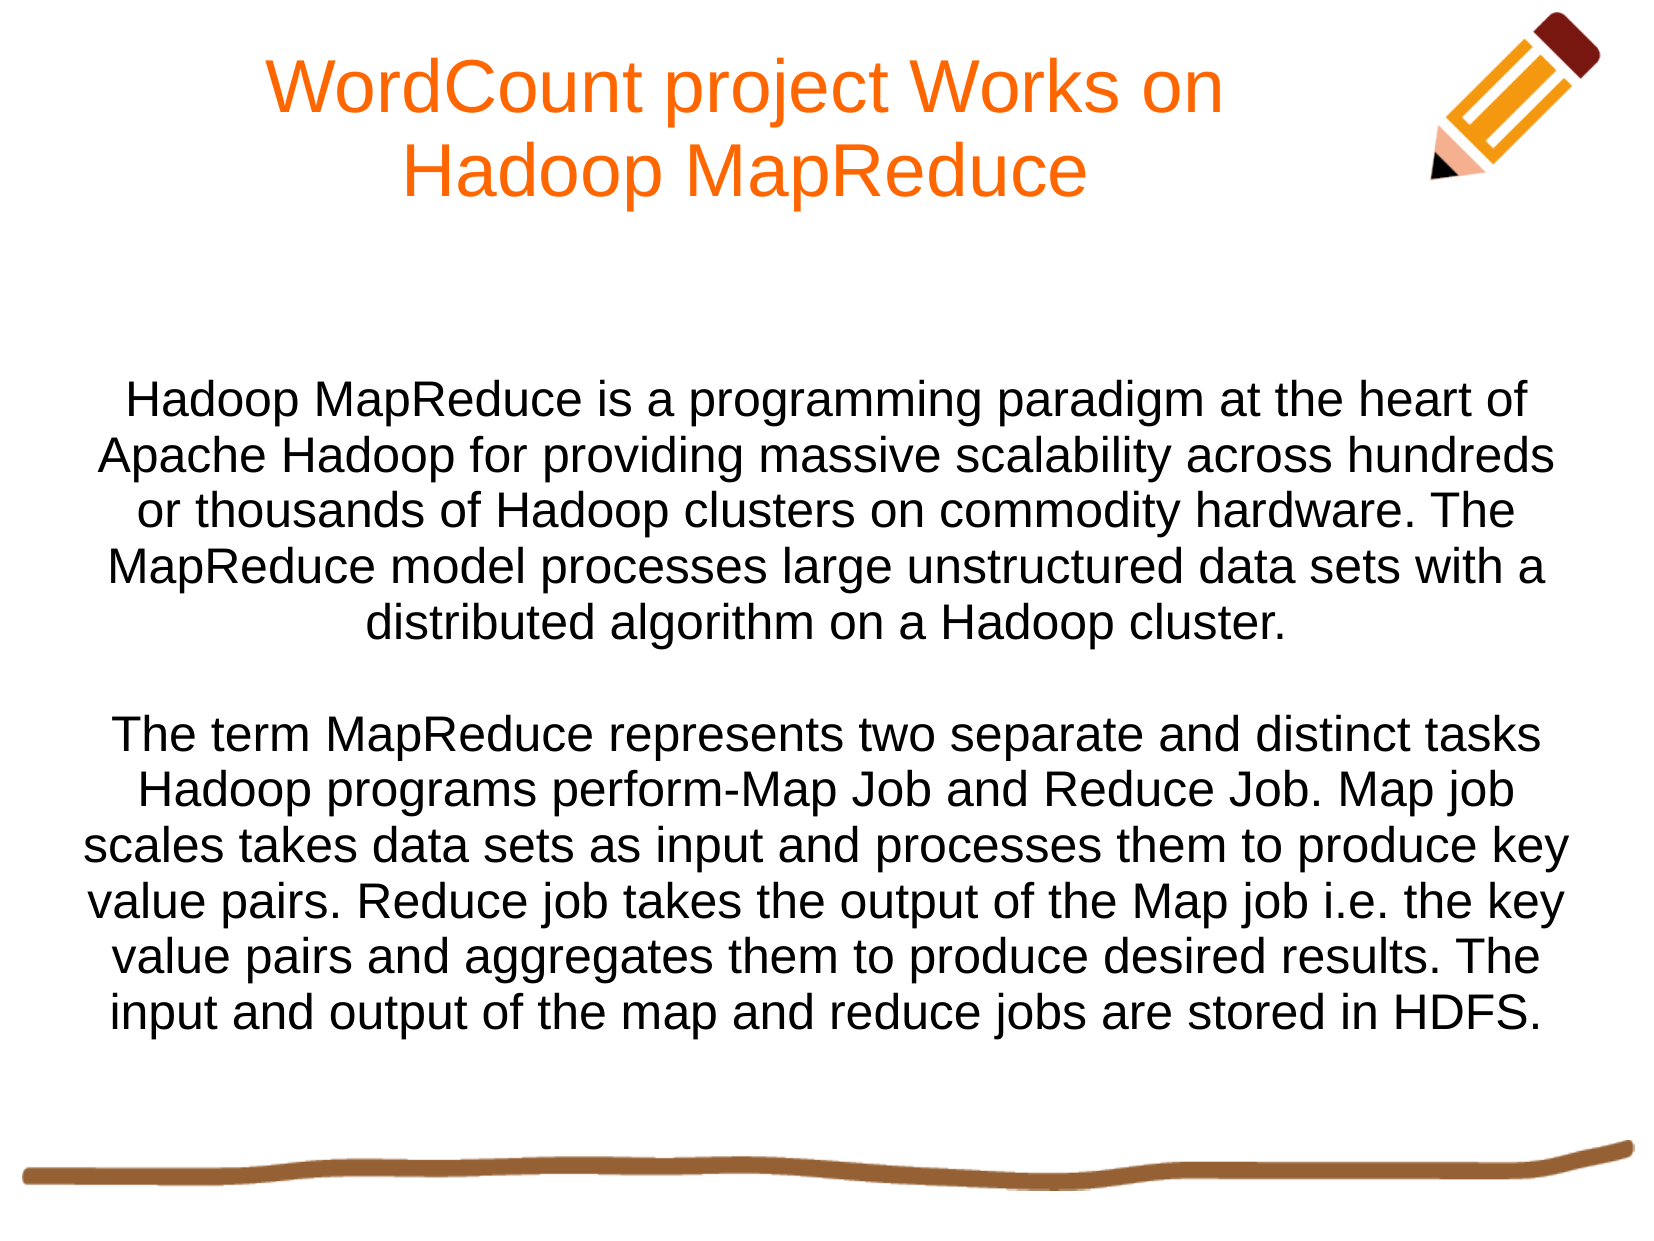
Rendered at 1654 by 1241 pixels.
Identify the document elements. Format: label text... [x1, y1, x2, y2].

picture [1430, 12, 1601, 181]
subtitle Hadoop MapReduce is a programming paradigm at the heart of Apache Hadoop for providing massive scalability across hundreds or thousands of Hadoop clusters on commodity hardware. The MapReduce model processes large unstructured data sets with a distributed algorithm on a Hadoop cluster. The term MapReduce represents two separate and distinct tasks Hadoop programs perform-Map Job and Reduce Job. Map job scales takes data sets as input and processes them to produce key value pairs. Reduce job takes the output of the Map job i.e. the key value pairs and aggregates them to produce desired results. The input and output of the map and reduce jobs are stored in HDFS. [82, 290, 1571, 1122]
picture [22, 1140, 1635, 1191]
title WordCount project Works on Hadoop MapReduce [82, 44, 1430, 213]
